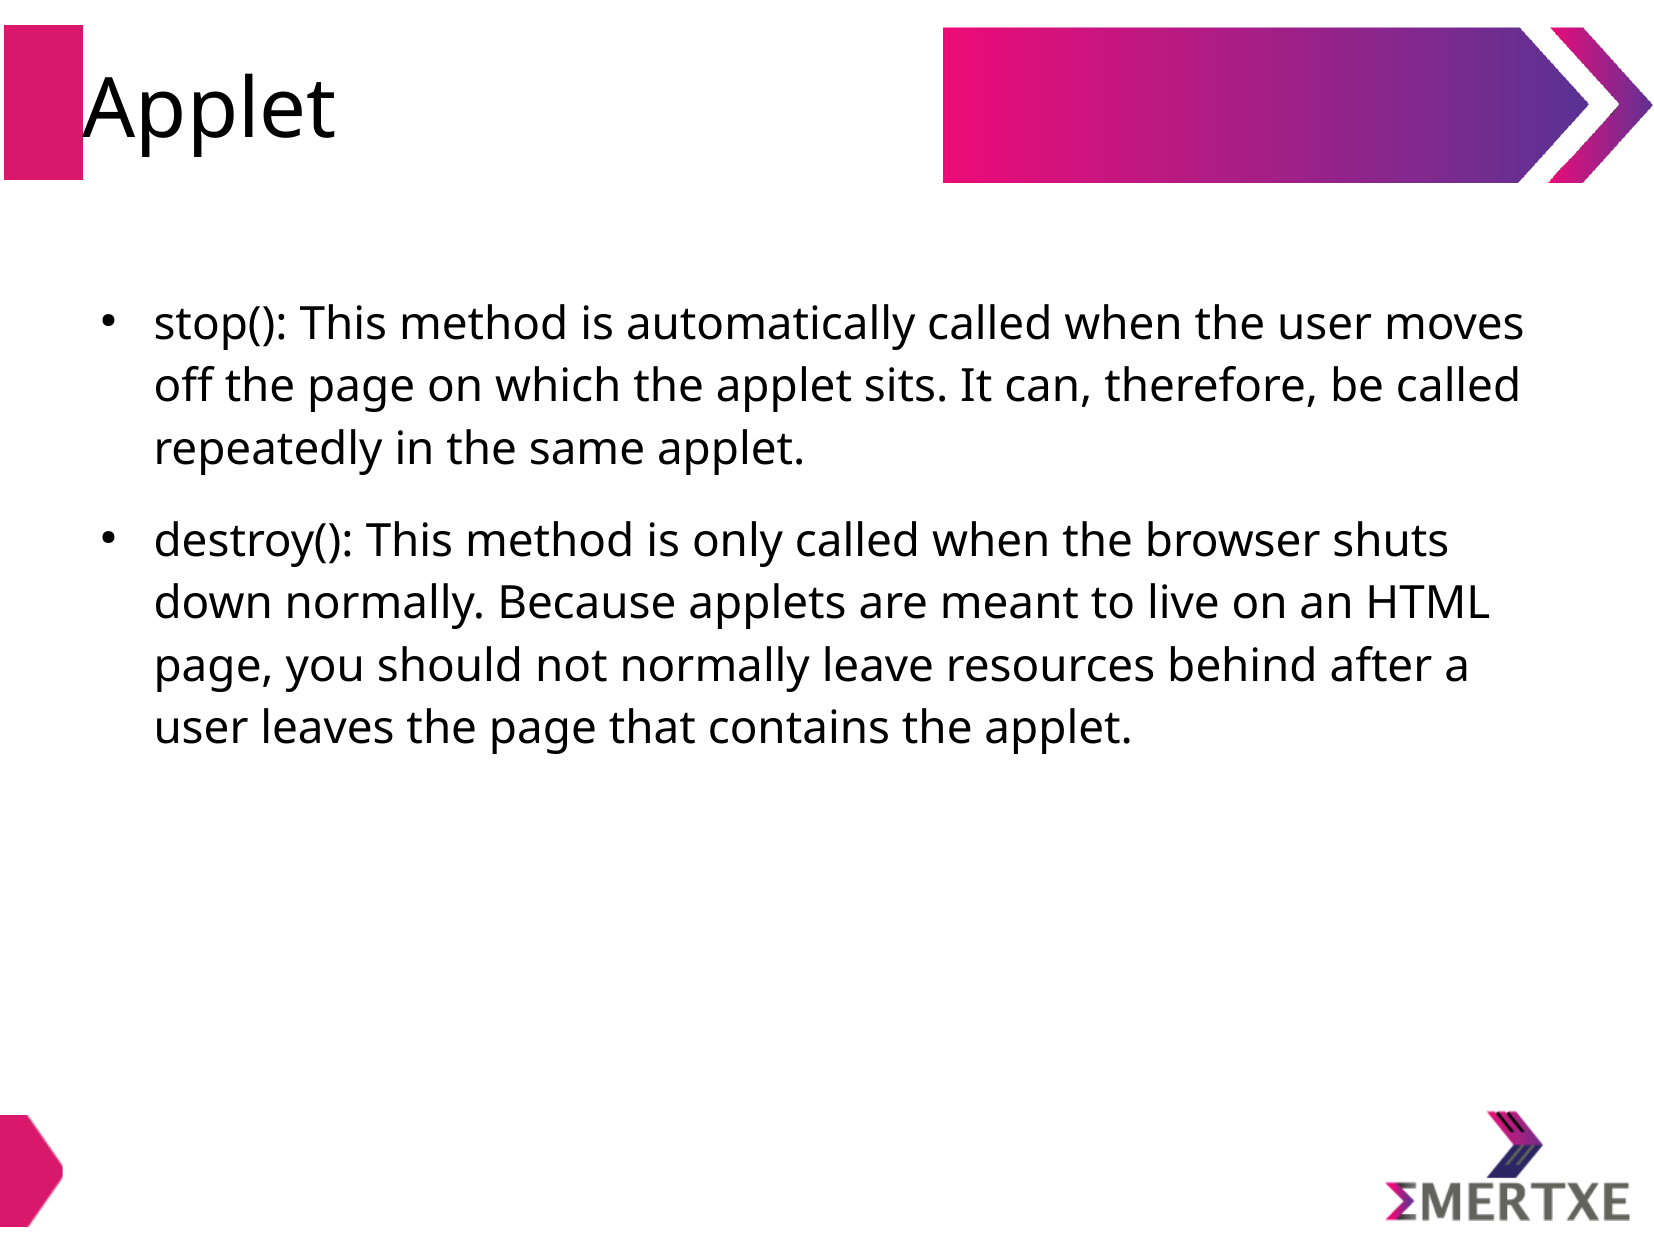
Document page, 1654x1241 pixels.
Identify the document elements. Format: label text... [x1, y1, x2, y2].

picture [1571, 27, 1653, 183]
picture [1385, 1107, 1631, 1221]
title Applet [82, 2, 1571, 210]
list stop(): This method is automatically called when the user moves off the page on which the applet sits. It can, therefore, be called repeatedly in the same applet. destroy(): This method is only called when the browser shuts down normally. Because applets are meant to live on an HTML page, you should not normally leave resources behind after a user leaves the page that contains the applet. [82, 290, 1571, 1010]
